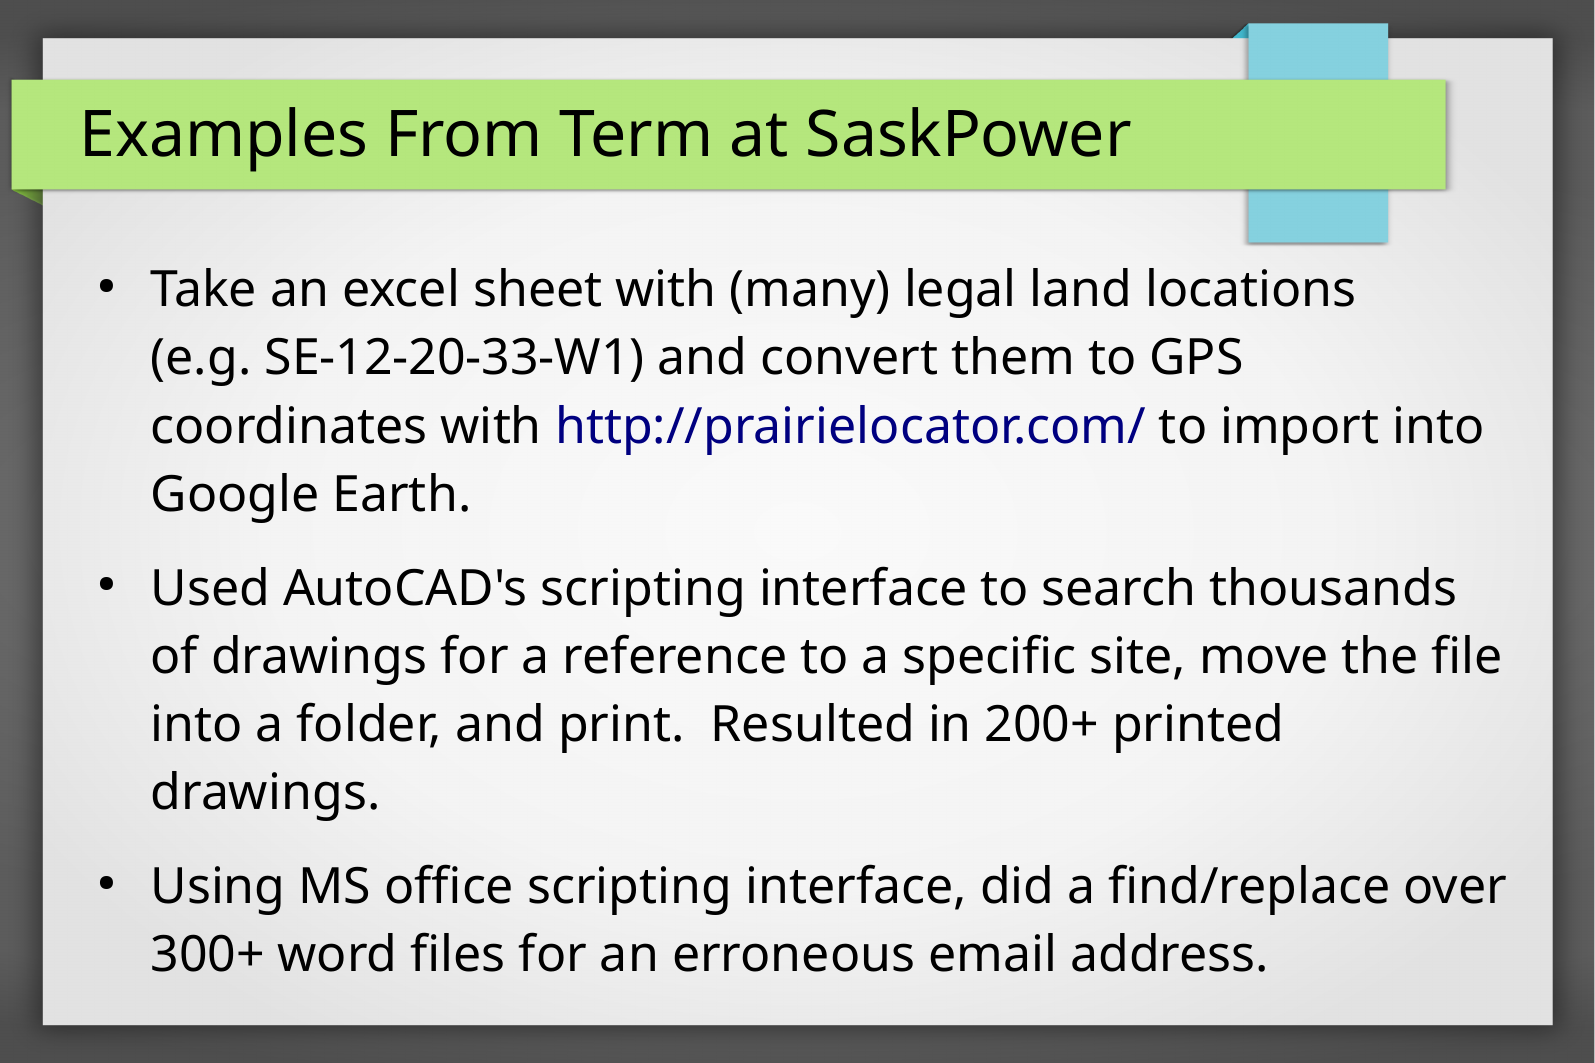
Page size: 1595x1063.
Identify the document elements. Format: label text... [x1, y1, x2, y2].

title Examples From Term at SaskPower [79, 78, 1219, 185]
list Take an excel sheet with (many) legal land locations (e.g. SE-12-20-33-W1) and convert them to GPS coordinates with http://prairielocator.com/ to import into Google Earth. Used AutoCAD's scripting interface to search thousands of drawings for a reference to a specific site, move the file into a folder, and print. Resulted in 200+ printed drawings. Using MS office scripting interface, did a find/replace over 300+ word files for an erroneous email address. [79, 253, 1515, 991]
picture [0, 0, 1595, 1063]
